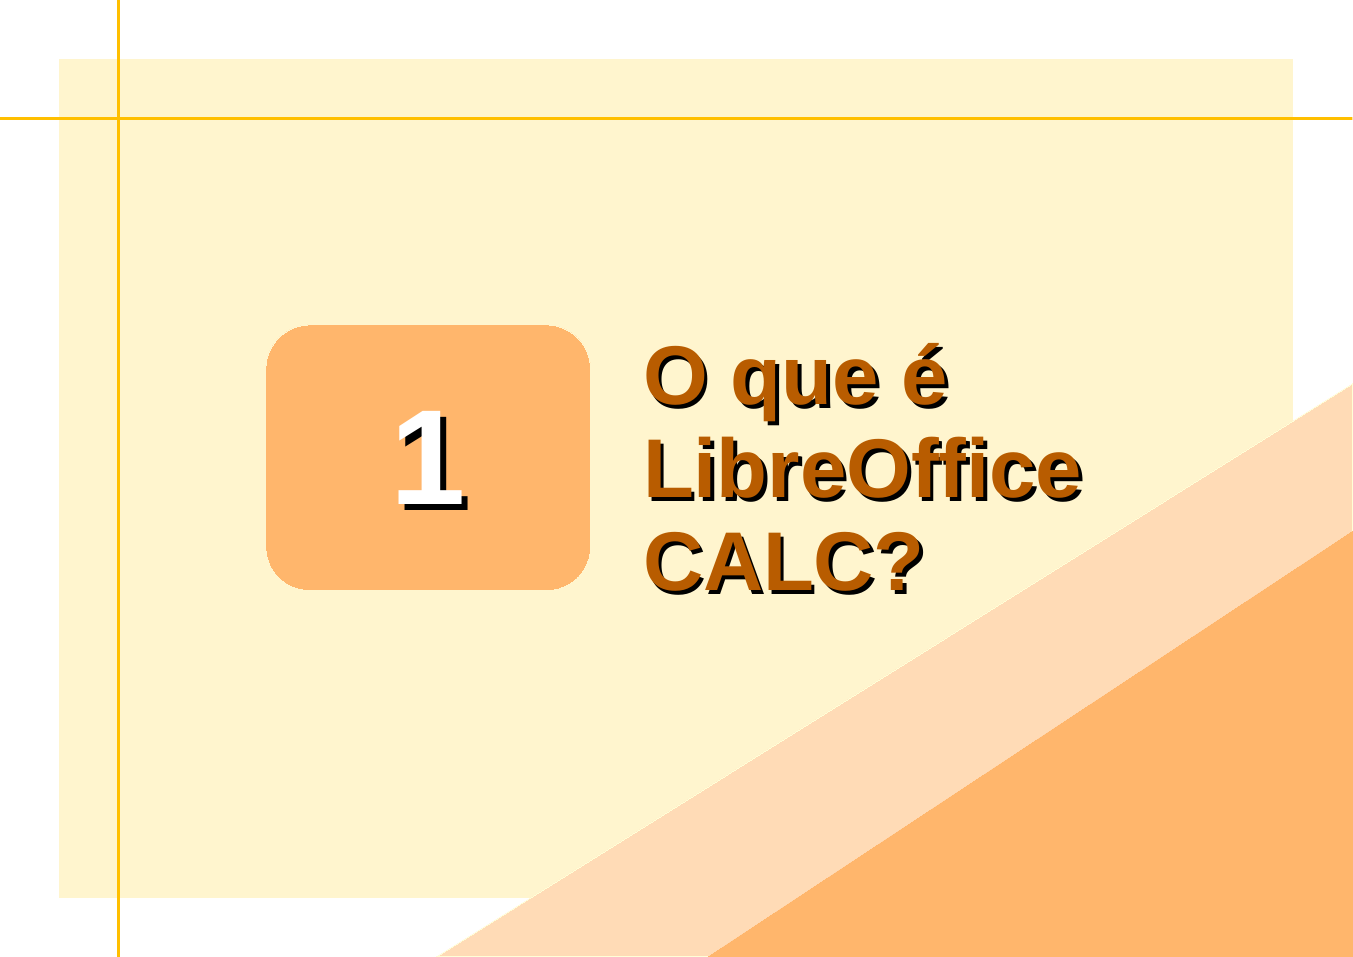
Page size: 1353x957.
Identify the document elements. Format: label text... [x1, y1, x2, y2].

text_box O que é LibreOffice CALC? [628, 321, 1241, 709]
text_box 1 [265, 324, 591, 591]
text_box [436, 383, 1353, 957]
